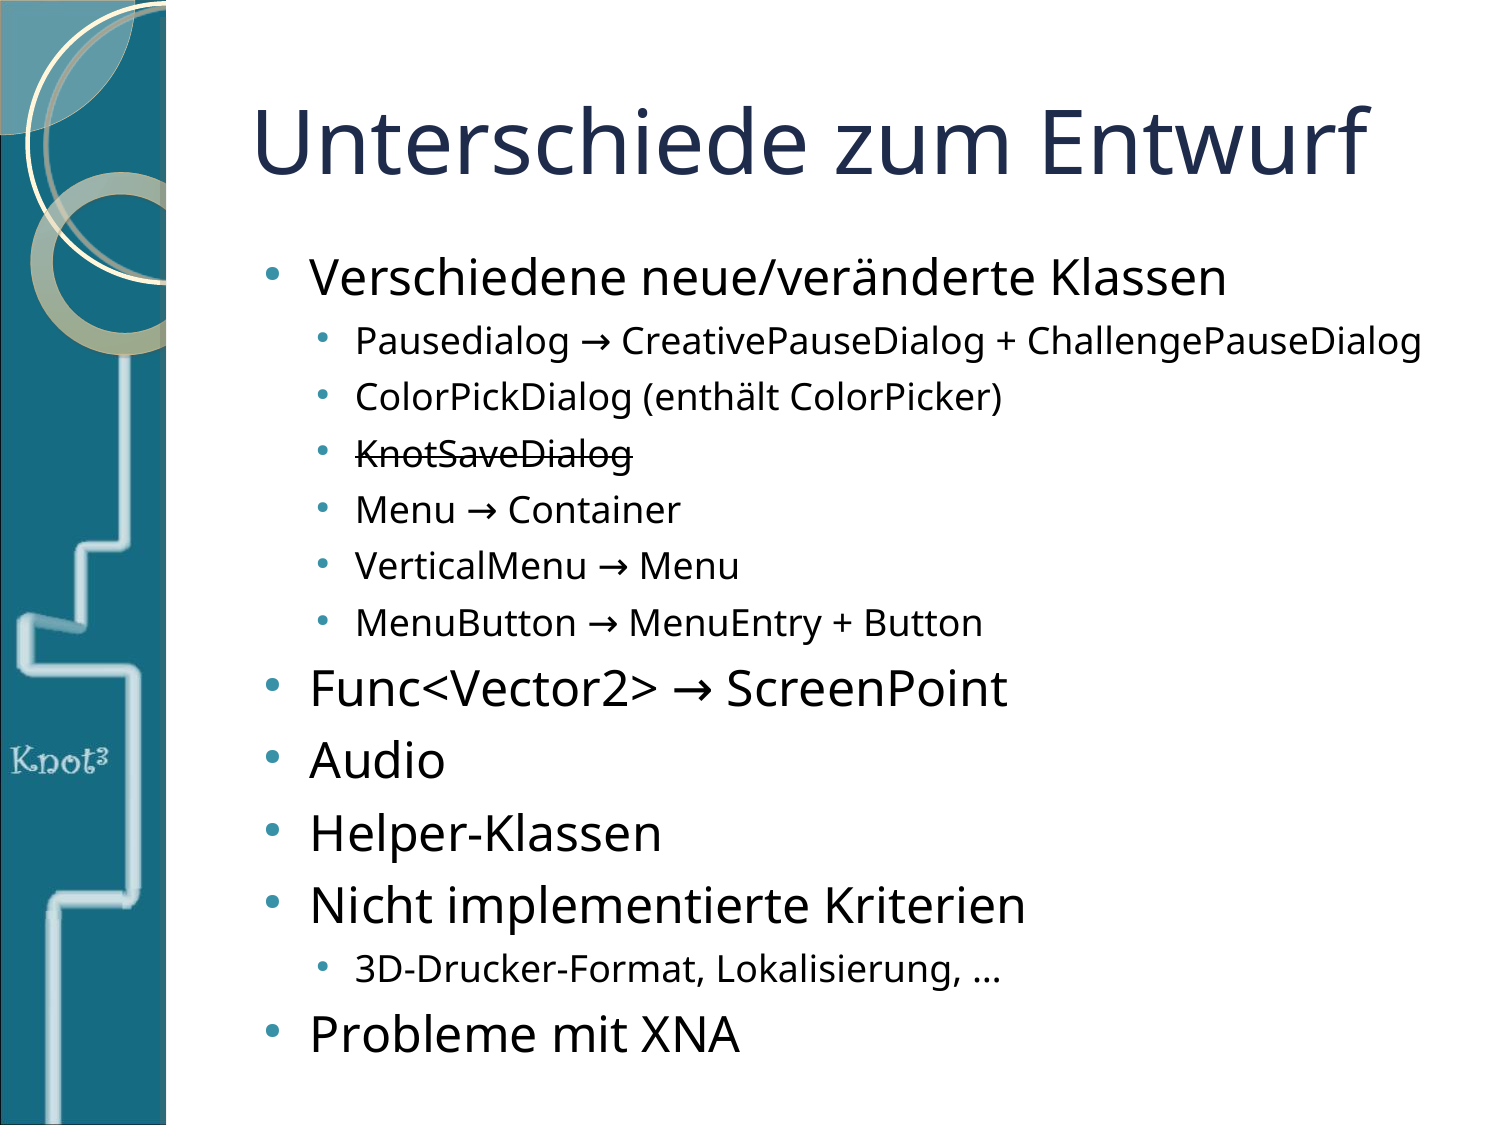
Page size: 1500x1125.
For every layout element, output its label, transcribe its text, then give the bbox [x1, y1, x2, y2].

picture [136, 0, 166, 4]
title Unterschiede zum Entwurf [235, 23, 1466, 237]
picture [0, 11, 166, 1125]
list Verschiedene neue/veränderte Klassen Pausedialog → CreativePauseDialog + ChallengePauseDialog ColorPickDialog (enthält ColorPicker) KnotSaveDialog Menu → Container VerticalMenu → Menu MenuButton → MenuEntry + Button Func<Vector2> → ScreenPoint Audio Helper-Klassen Nicht implementierte Kriterien 3D-Drucker-Format, Lokalisierung, … Probleme mit XNA [235, 237, 1466, 1116]
